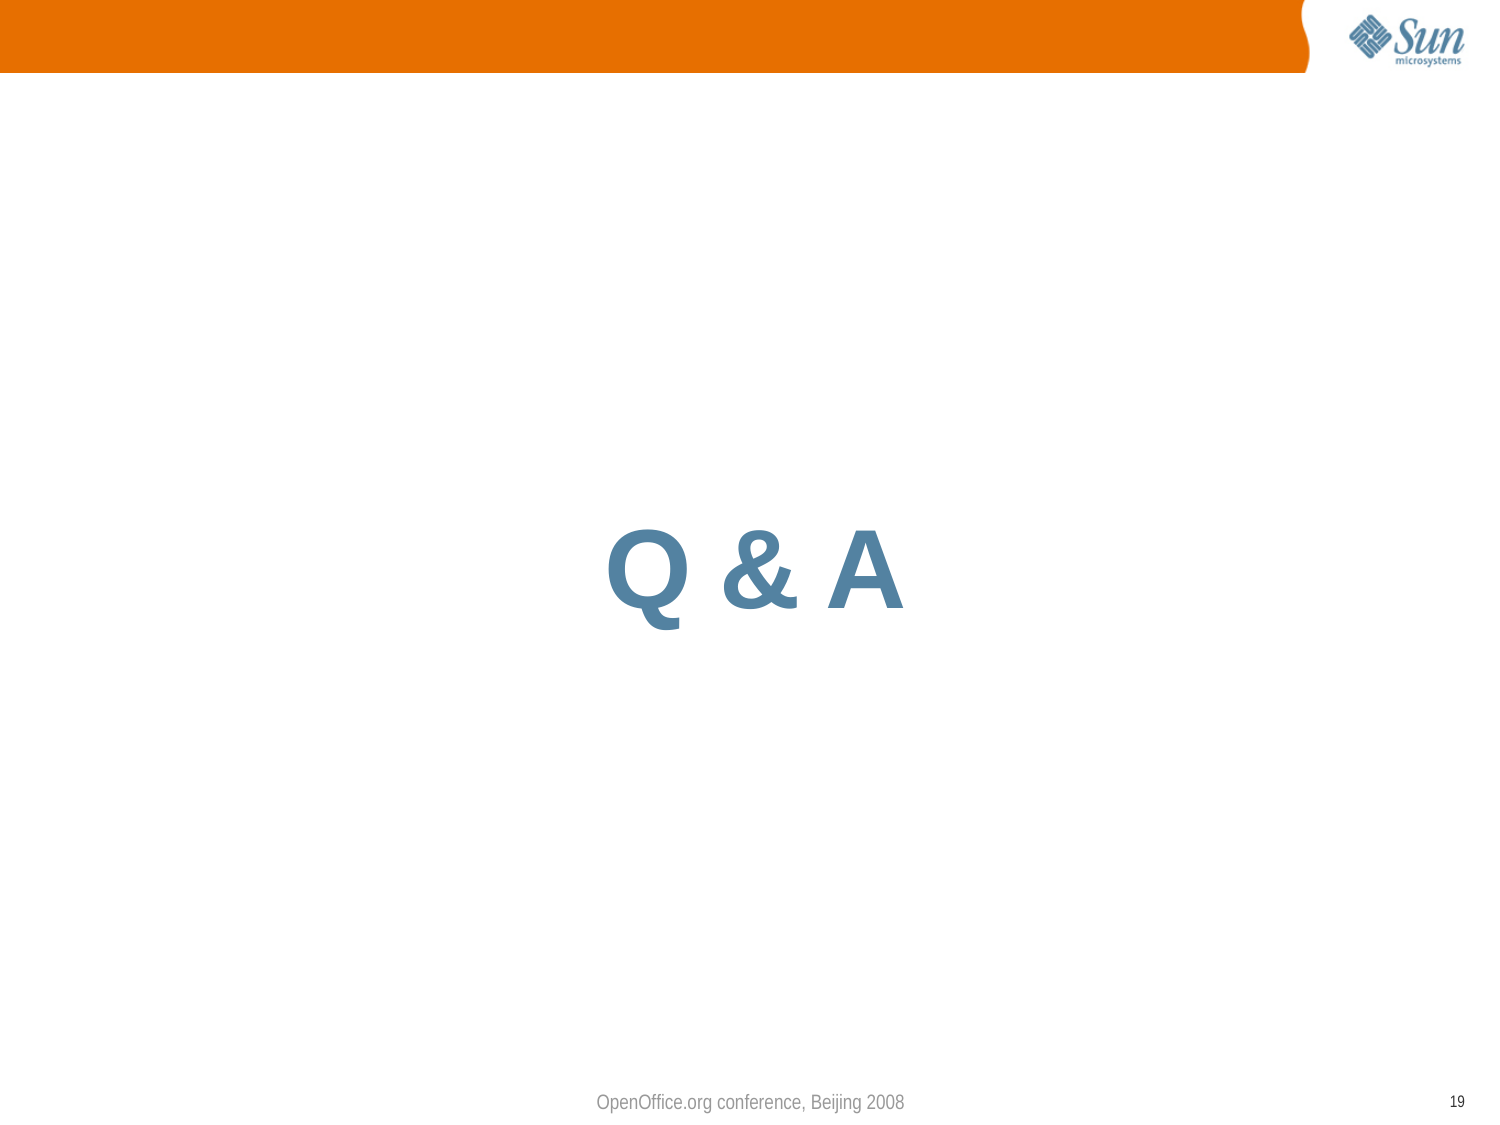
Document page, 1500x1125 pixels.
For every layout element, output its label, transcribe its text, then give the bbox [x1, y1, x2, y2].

picture [0, 0, 1500, 73]
title Q & A [572, 518, 956, 644]
